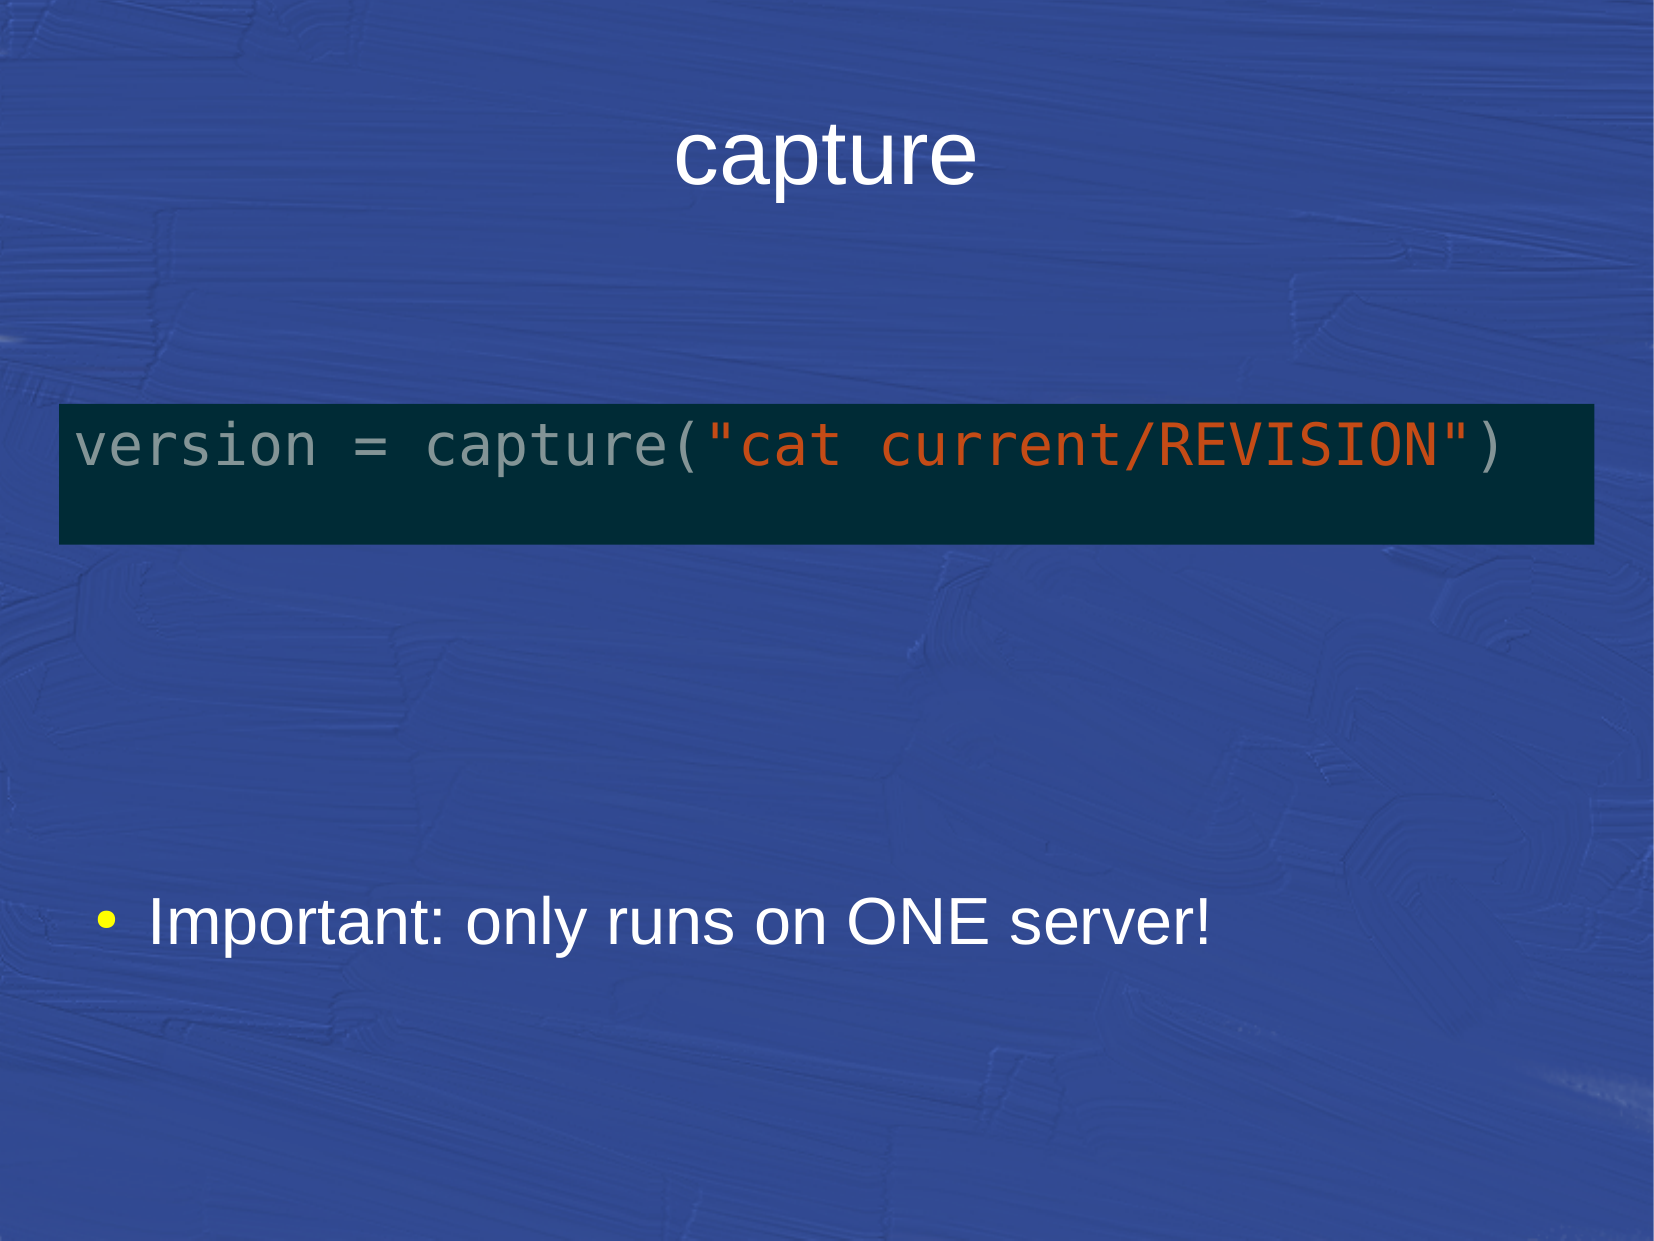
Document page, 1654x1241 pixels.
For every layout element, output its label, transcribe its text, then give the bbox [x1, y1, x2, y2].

list Important: only runs on ONE server! [76, 884, 1565, 1063]
title capture [82, 56, 1571, 250]
text_box version = capture("cat current/REVISION") [59, 403, 1595, 545]
picture [0, 0, 1654, 1241]
